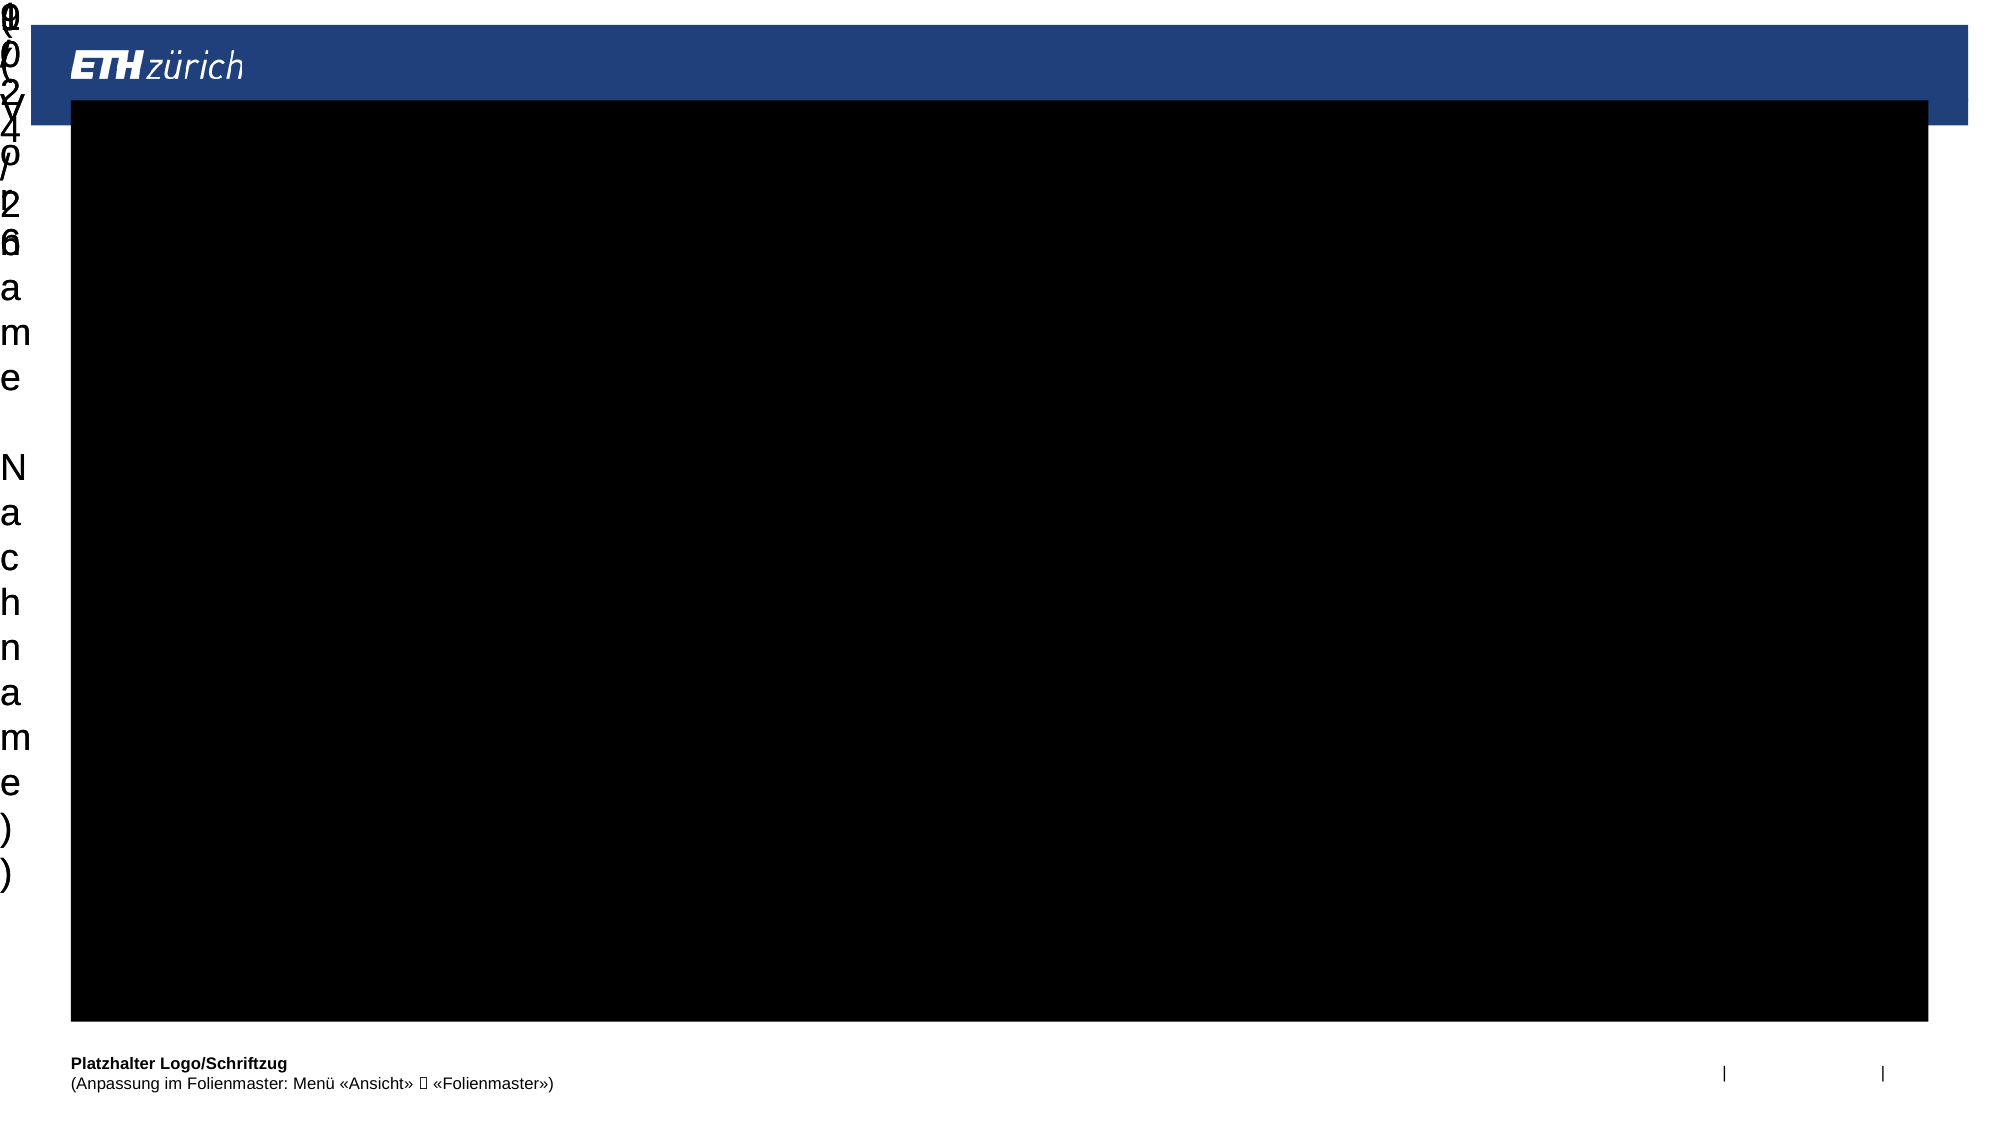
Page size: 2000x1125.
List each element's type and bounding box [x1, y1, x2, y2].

title [70, 100, 1929, 1022]
